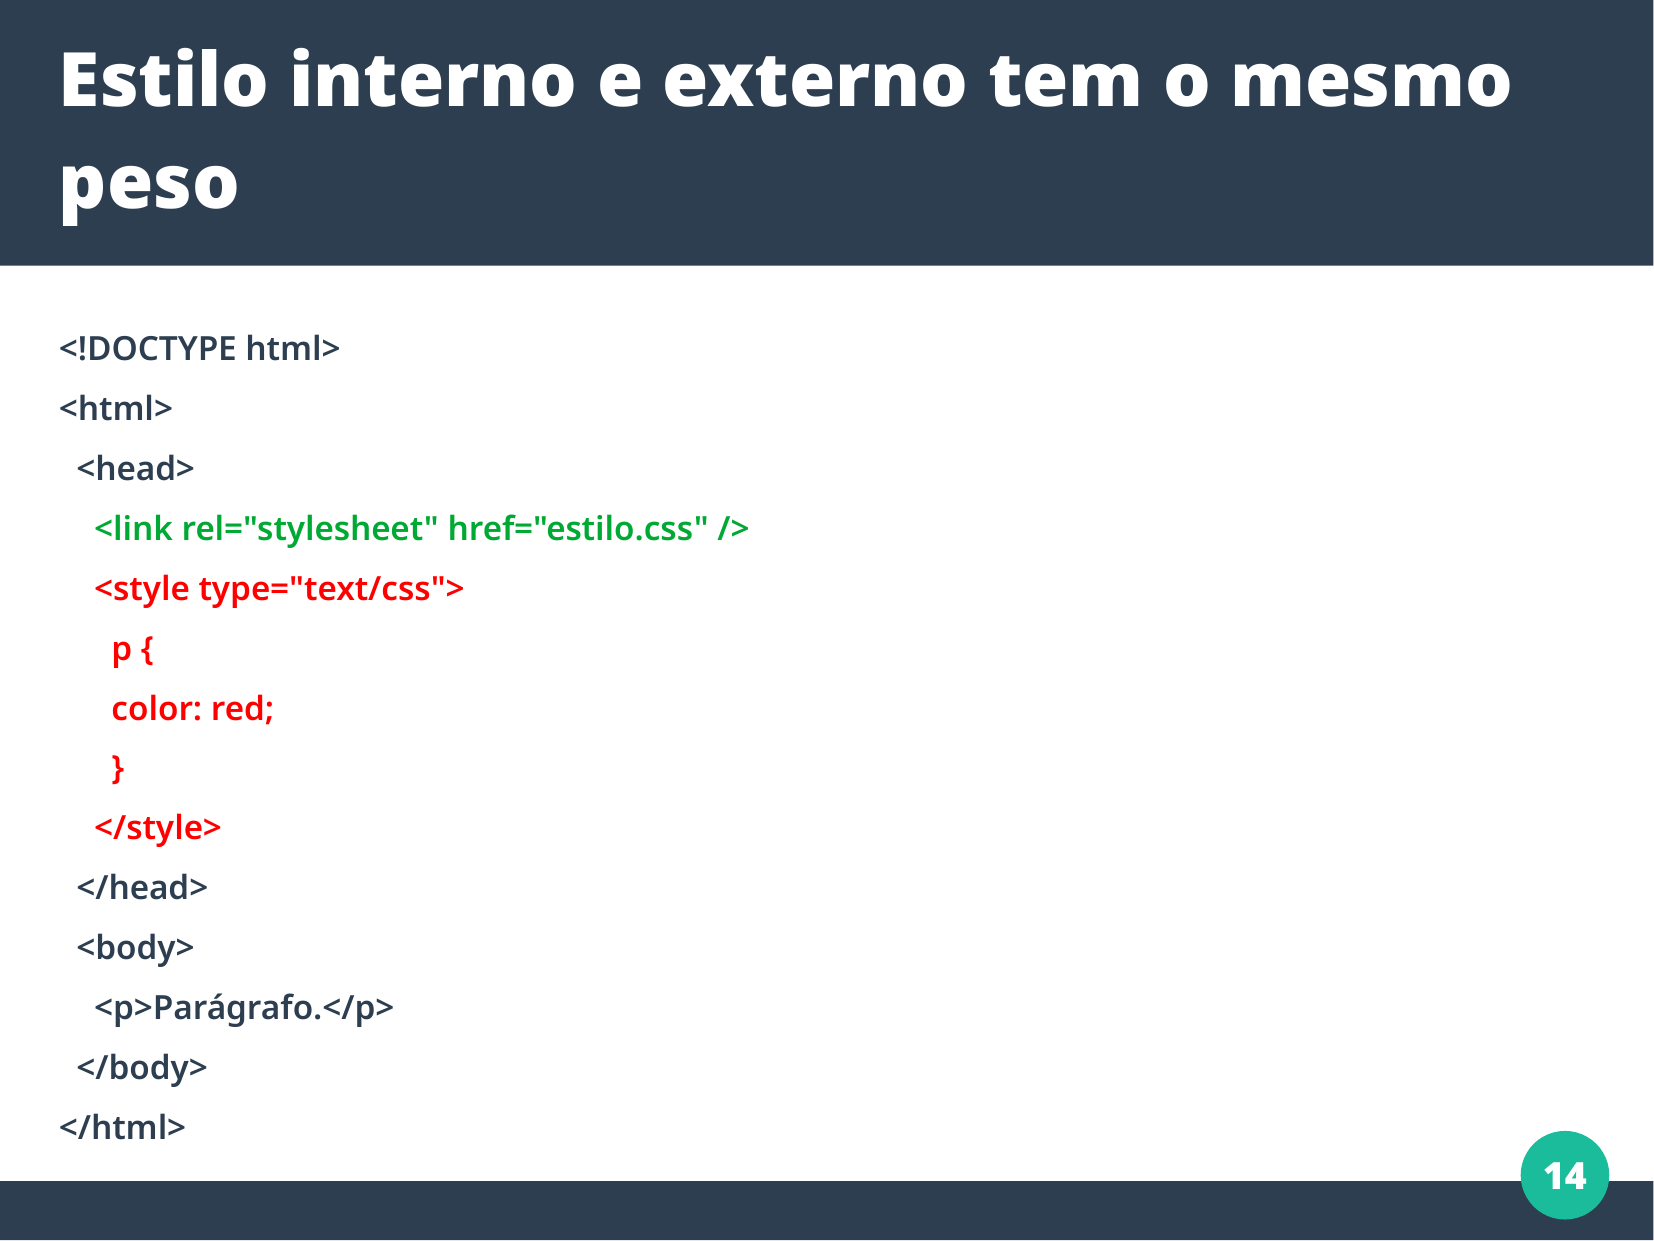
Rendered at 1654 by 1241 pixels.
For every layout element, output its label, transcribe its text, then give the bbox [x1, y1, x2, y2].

list <!DOCTYPE html> <html> <head> <link rel="stylesheet" href="estilo.css" /> <style type="text/css"> p { color: red; } </style> </head> <body> <p>Parágrafo.</p> </body> </html> [59, 324, 1595, 1152]
title Estilo interno e externo tem o mesmo peso [59, 49, 1595, 207]
